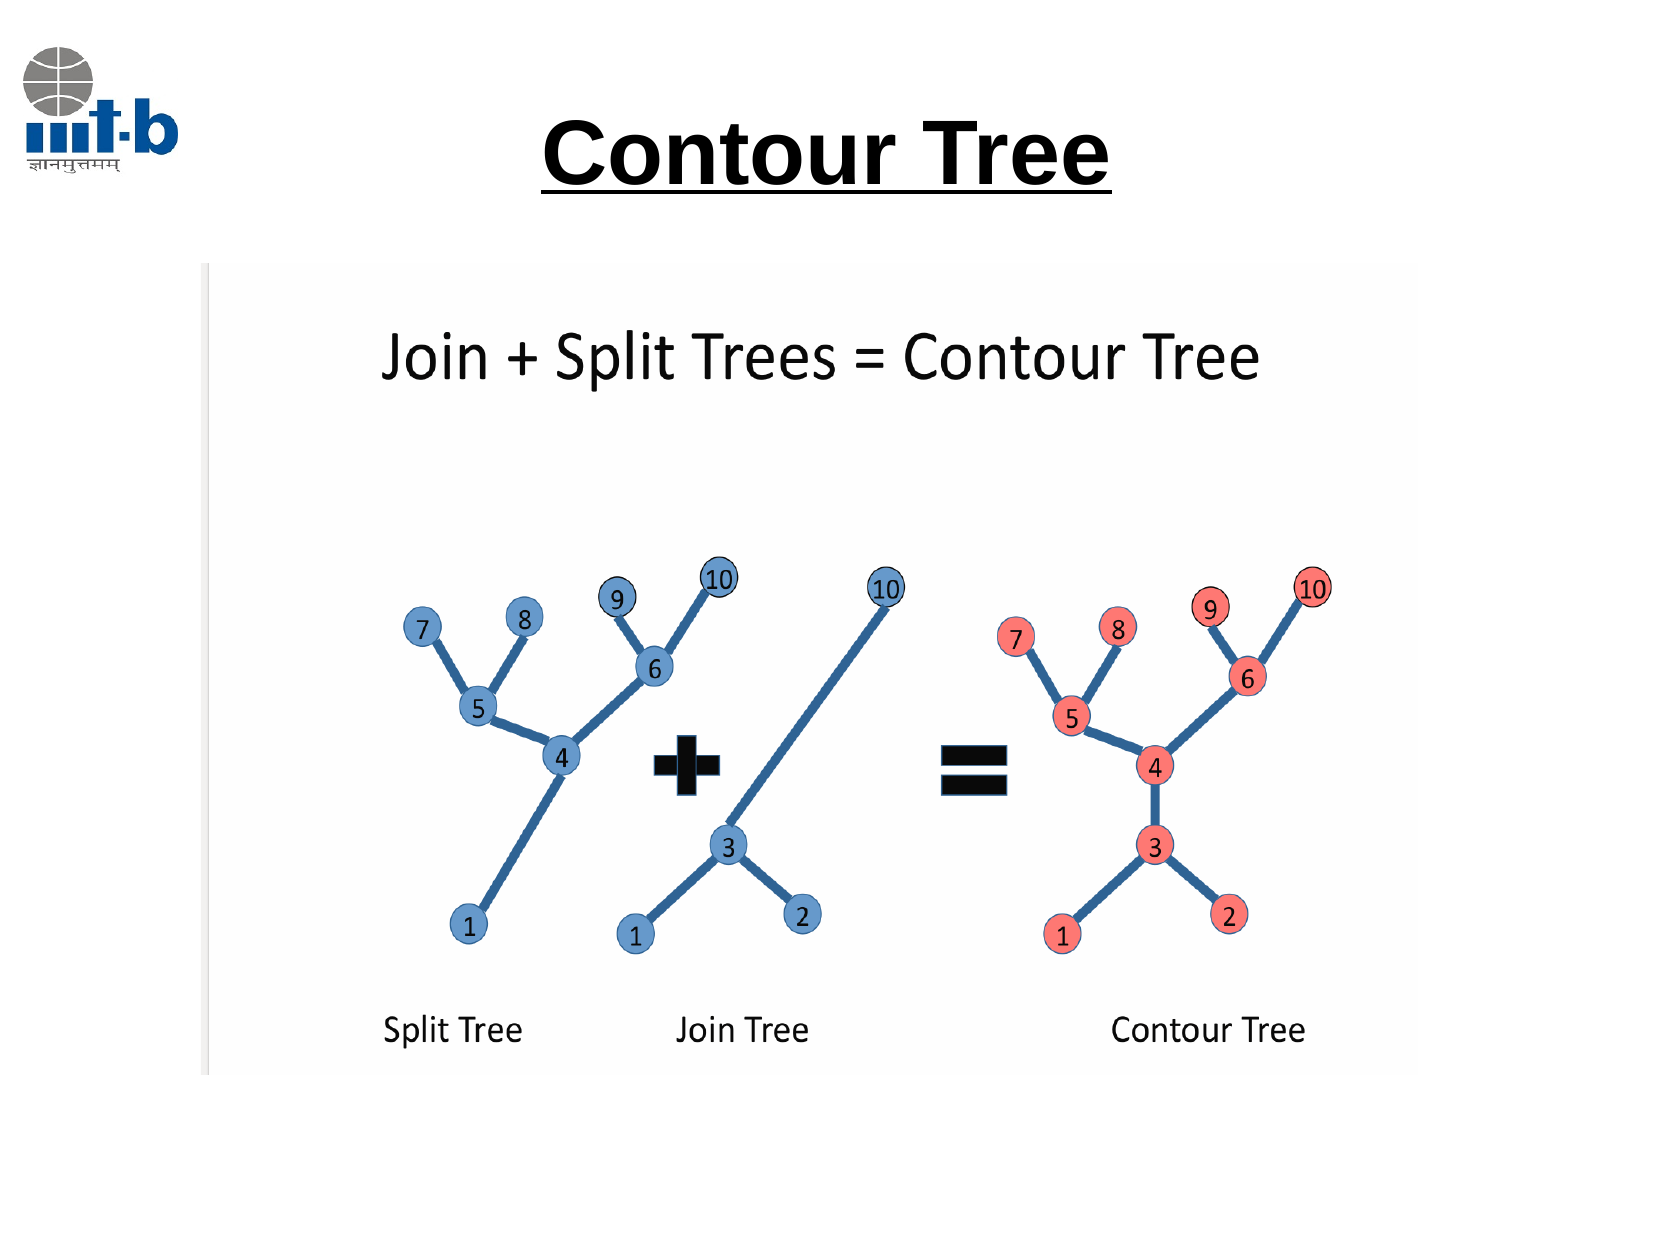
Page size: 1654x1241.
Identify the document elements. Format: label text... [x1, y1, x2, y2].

picture [23, 35, 178, 189]
picture [200, 263, 1418, 1075]
title Contour Tree [82, 49, 1571, 257]
